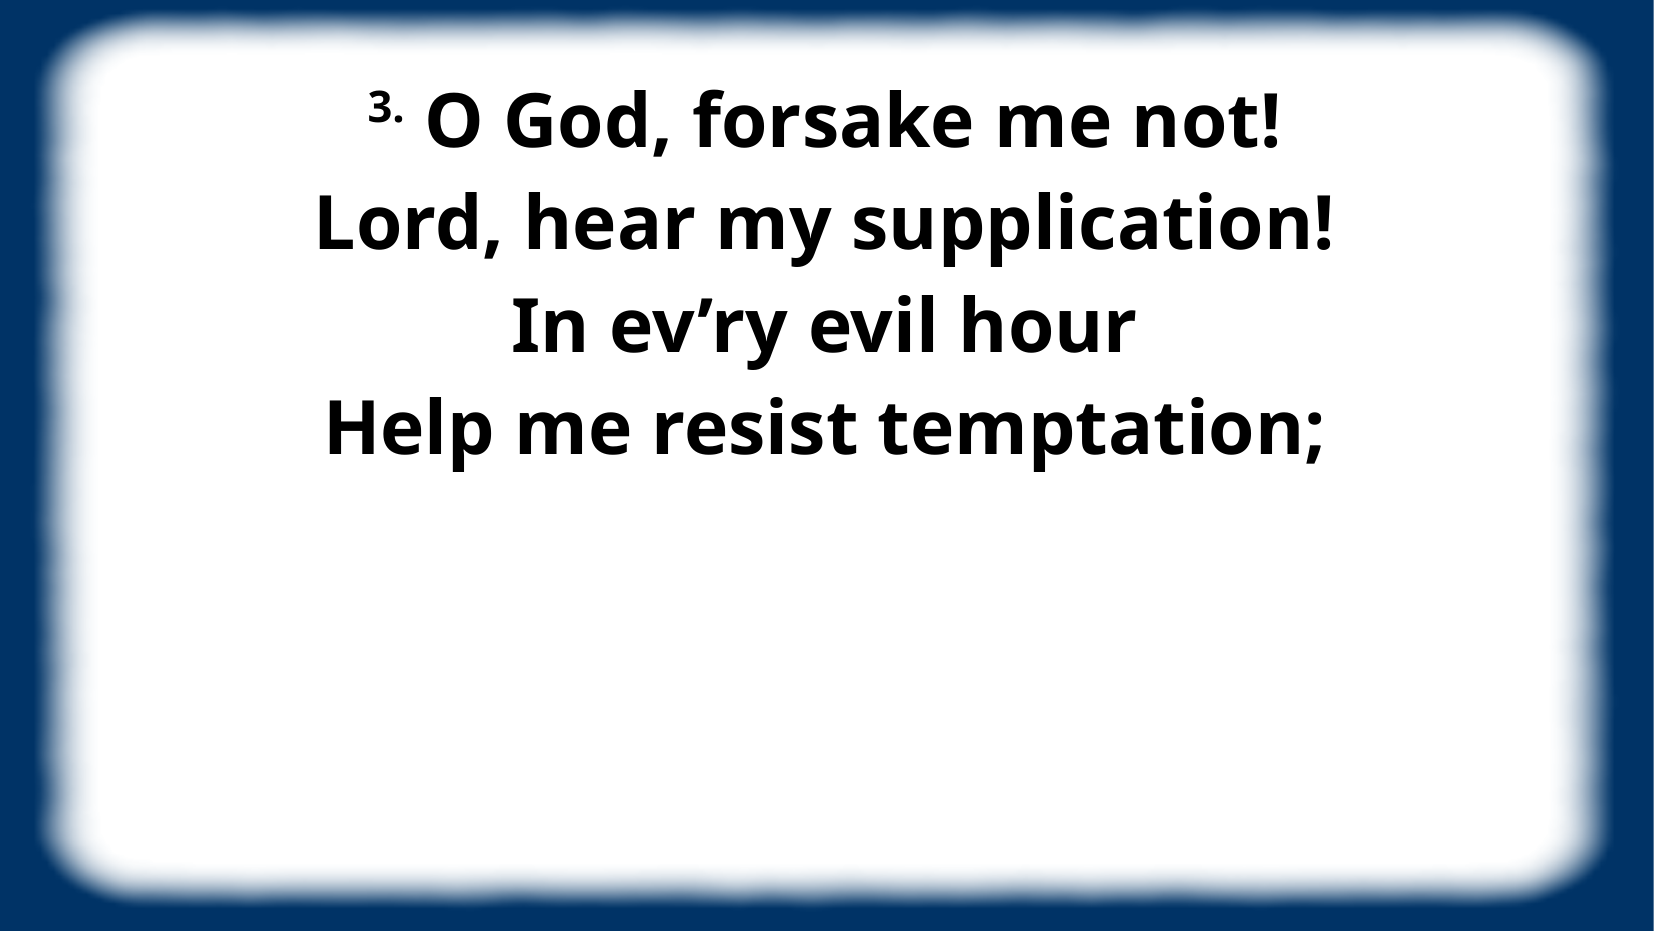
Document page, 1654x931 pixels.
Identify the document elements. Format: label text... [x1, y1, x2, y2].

text_box 3. O God, forsake me not! Lord, hear my supplication! In ev’ry evil hour Help me resist temptation; [105, 60, 1546, 473]
picture [0, 0, 1654, 931]
